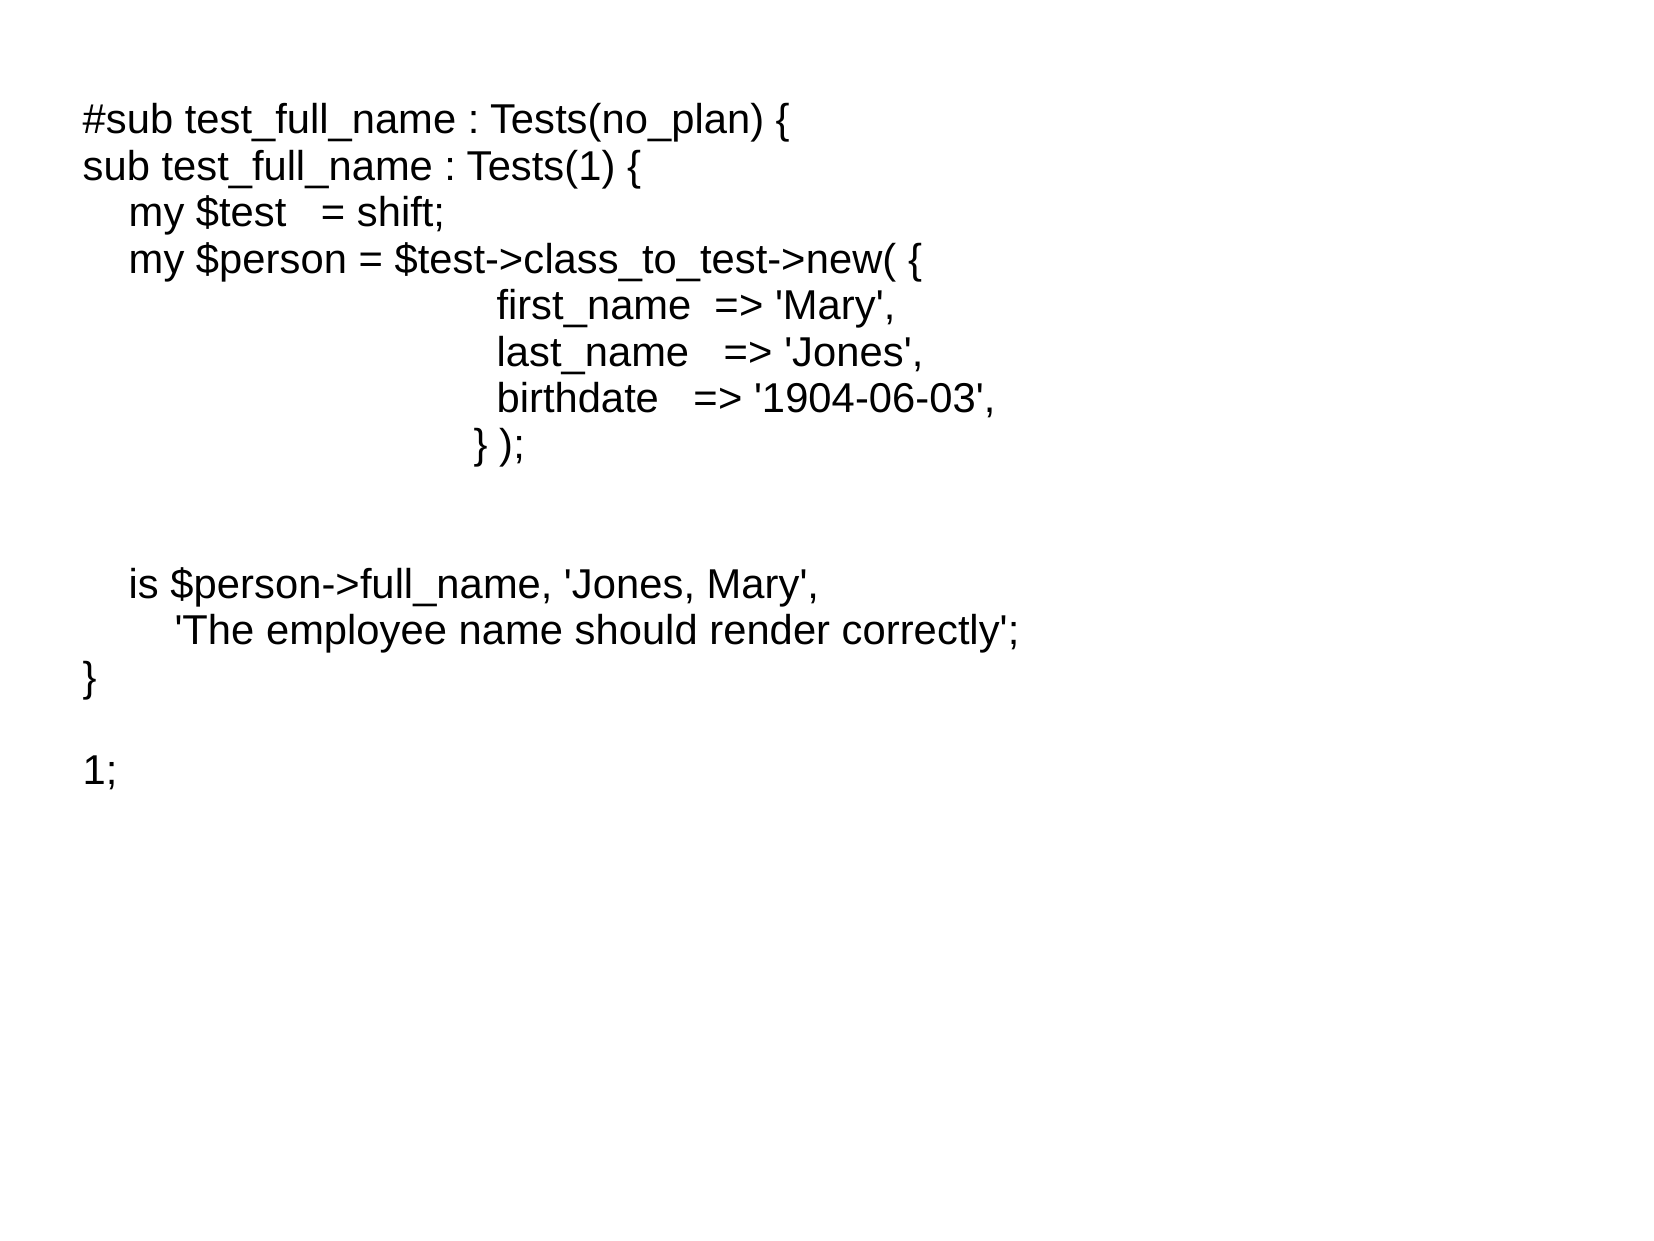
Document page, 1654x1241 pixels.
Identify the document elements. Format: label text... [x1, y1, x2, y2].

subtitle #sub test_full_name : Tests(no_plan) { sub test_full_name : Tests(1) { my $test = shift; my $person = $test->class_to_test->new( { first_name => 'Mary', last_name => 'Jones', birthdate => '1904-06-03', } ); is $person->full_name, 'Jones, Mary', 'The employee name should render correctly'; } 1; [82, 49, 1571, 1010]
